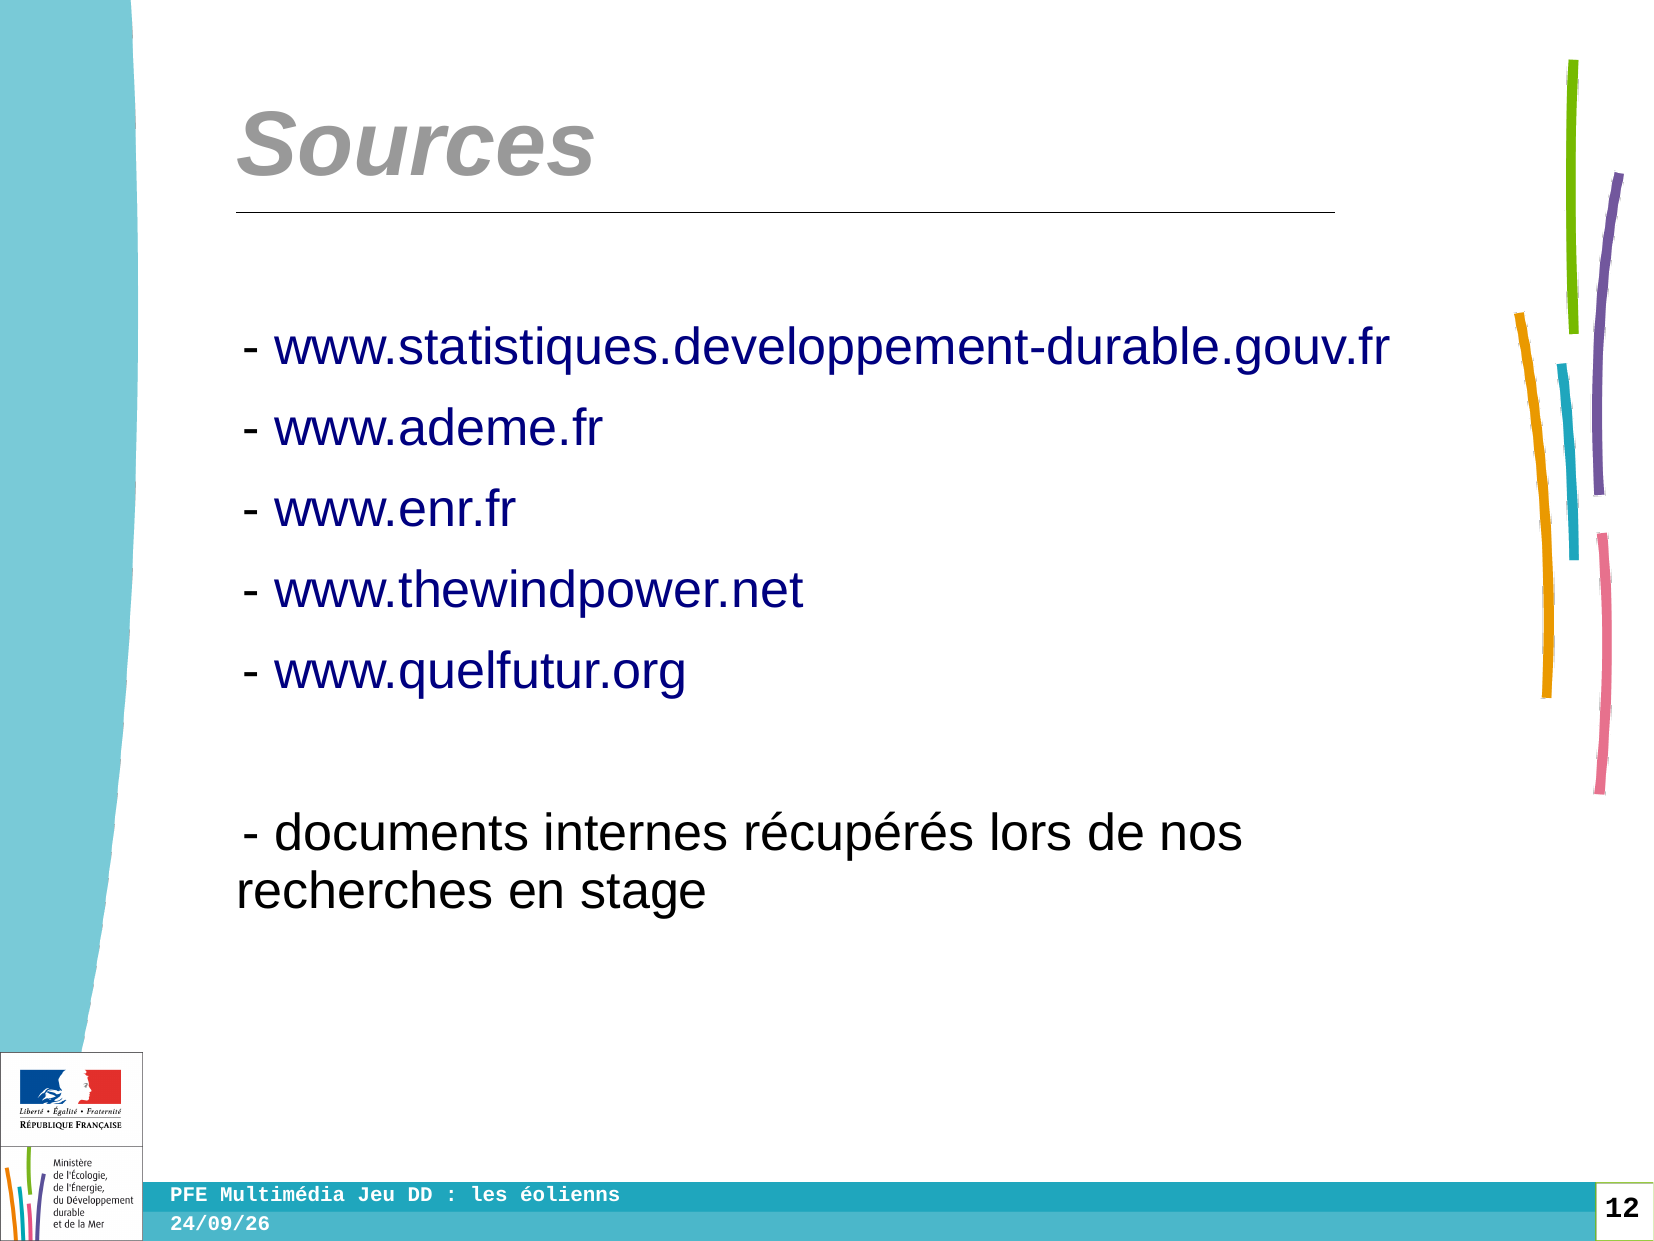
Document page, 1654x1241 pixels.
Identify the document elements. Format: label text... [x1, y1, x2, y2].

picture [0, 0, 1654, 1241]
title Sources [236, 77, 1447, 210]
list - www.statistiques.developpement-durable.gouv.fr - www.ademe.fr - www.enr.fr - www.thewindpower.net - www.quelfutur.org - documents internes récupérés lors de nos recherches en stage [236, 236, 1477, 1163]
